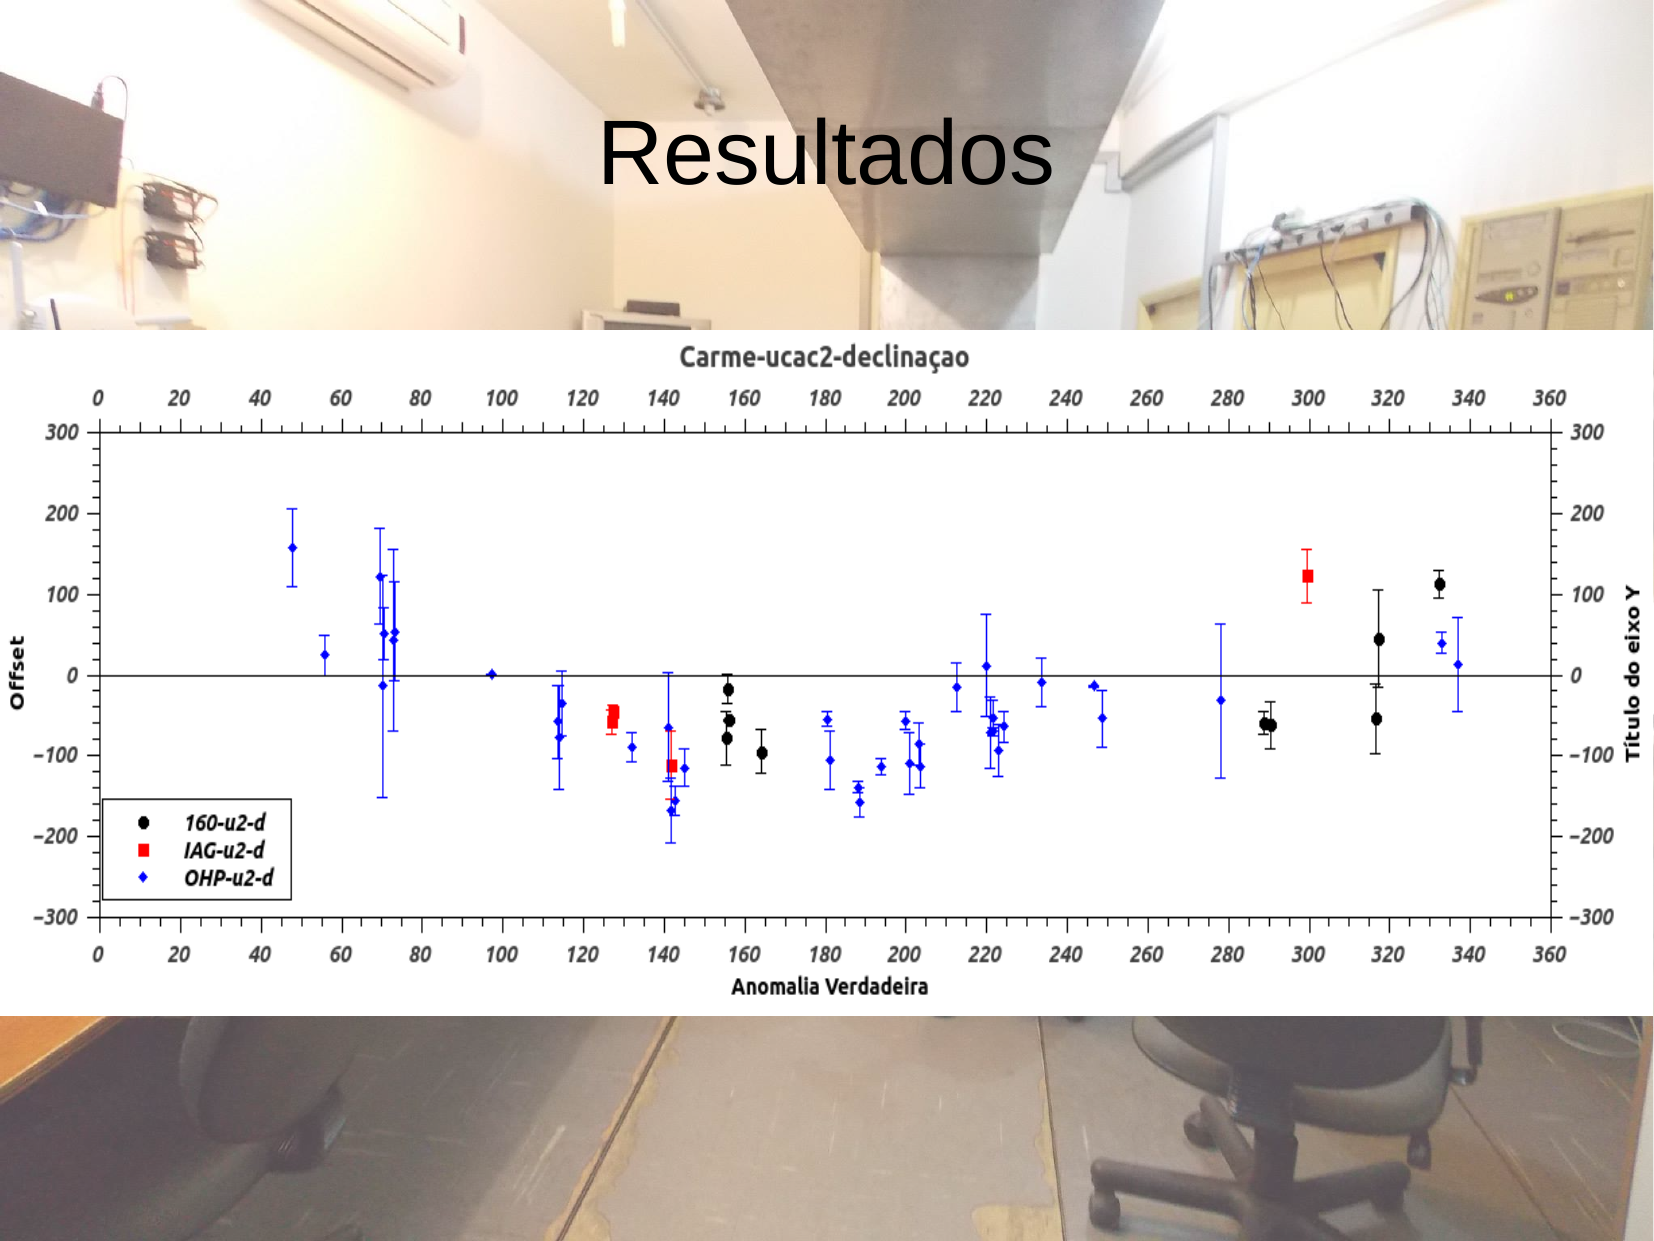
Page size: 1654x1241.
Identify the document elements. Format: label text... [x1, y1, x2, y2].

picture [0, 0, 1654, 1241]
title Resultados [82, 49, 1571, 257]
